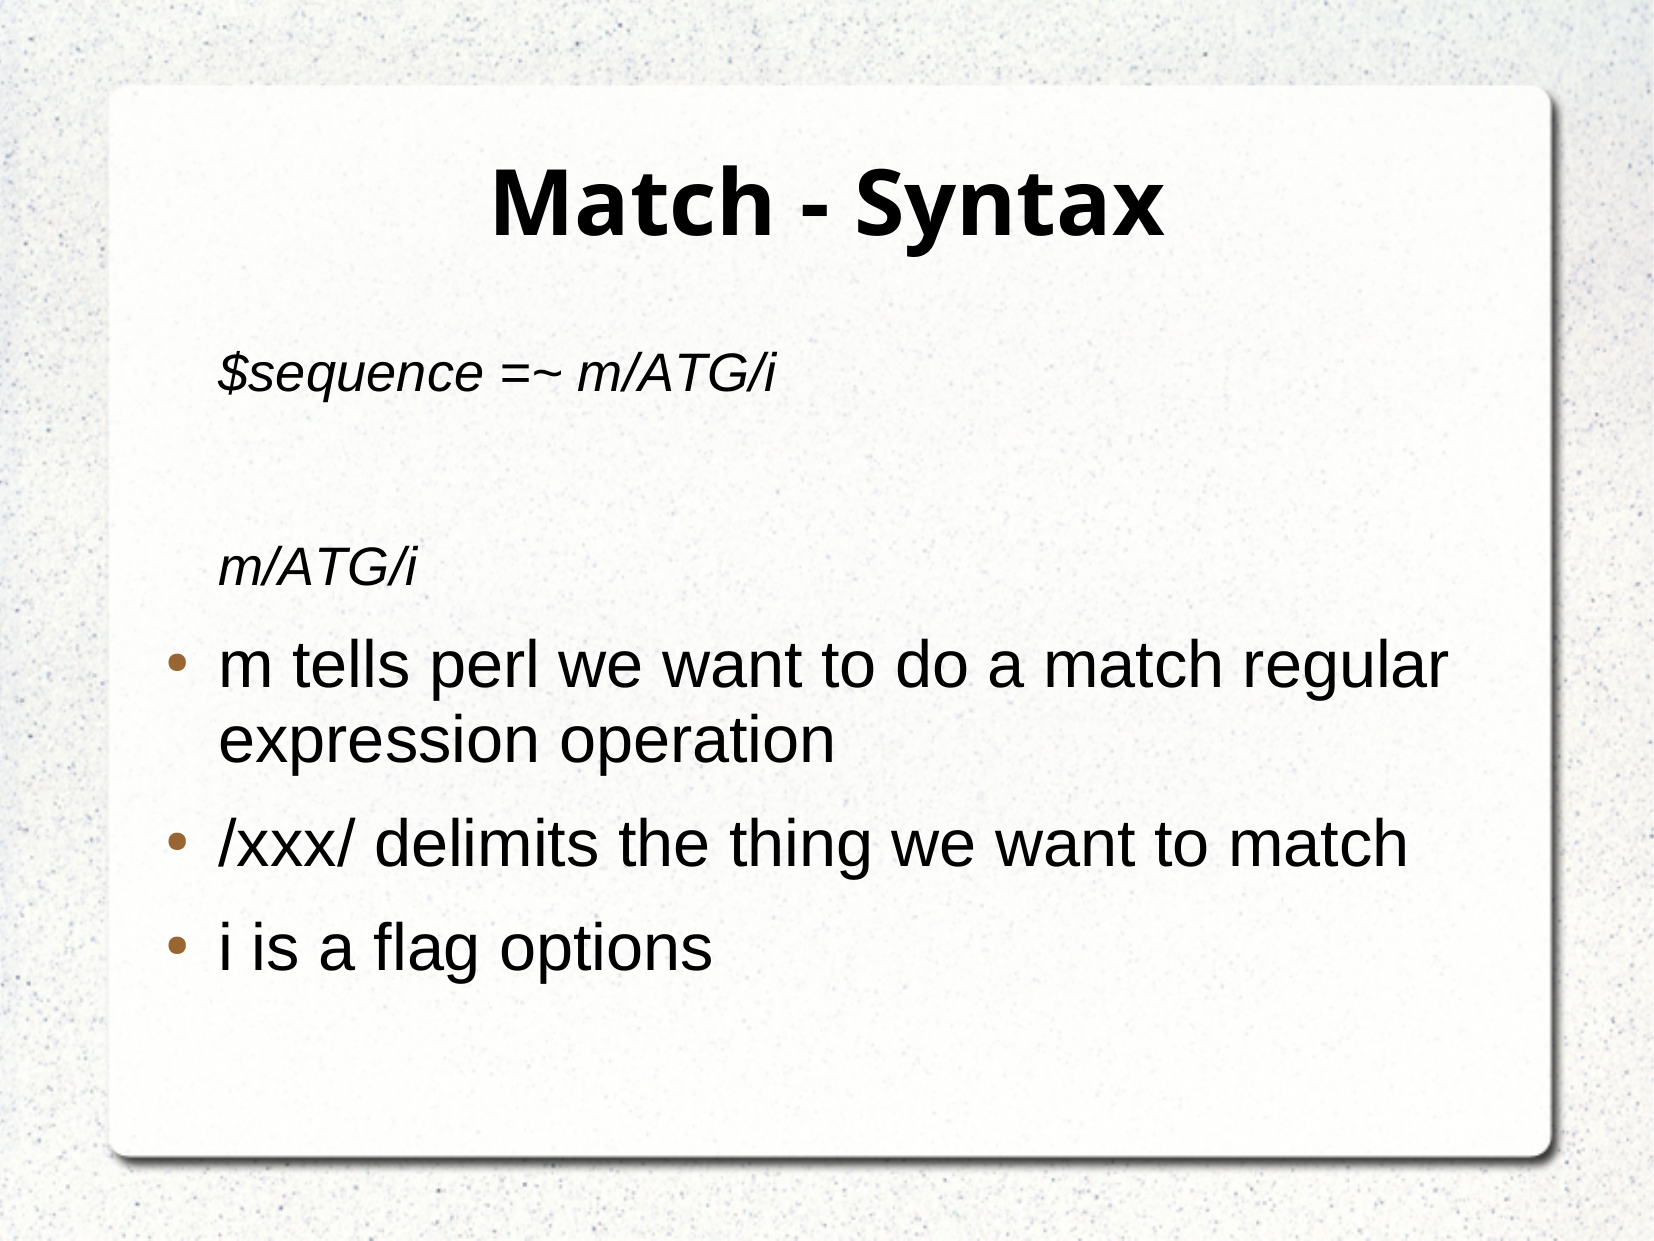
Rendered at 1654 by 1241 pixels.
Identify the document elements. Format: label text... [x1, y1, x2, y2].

list $sequence =~ m/ATG/i m/ATG/i m tells perl we want to do a match regular expression operation /xxx/ delimits the thing we want to match i is a flag options [147, 342, 1506, 984]
picture [0, 0, 1654, 1241]
title Match - Syntax [118, 96, 1536, 304]
